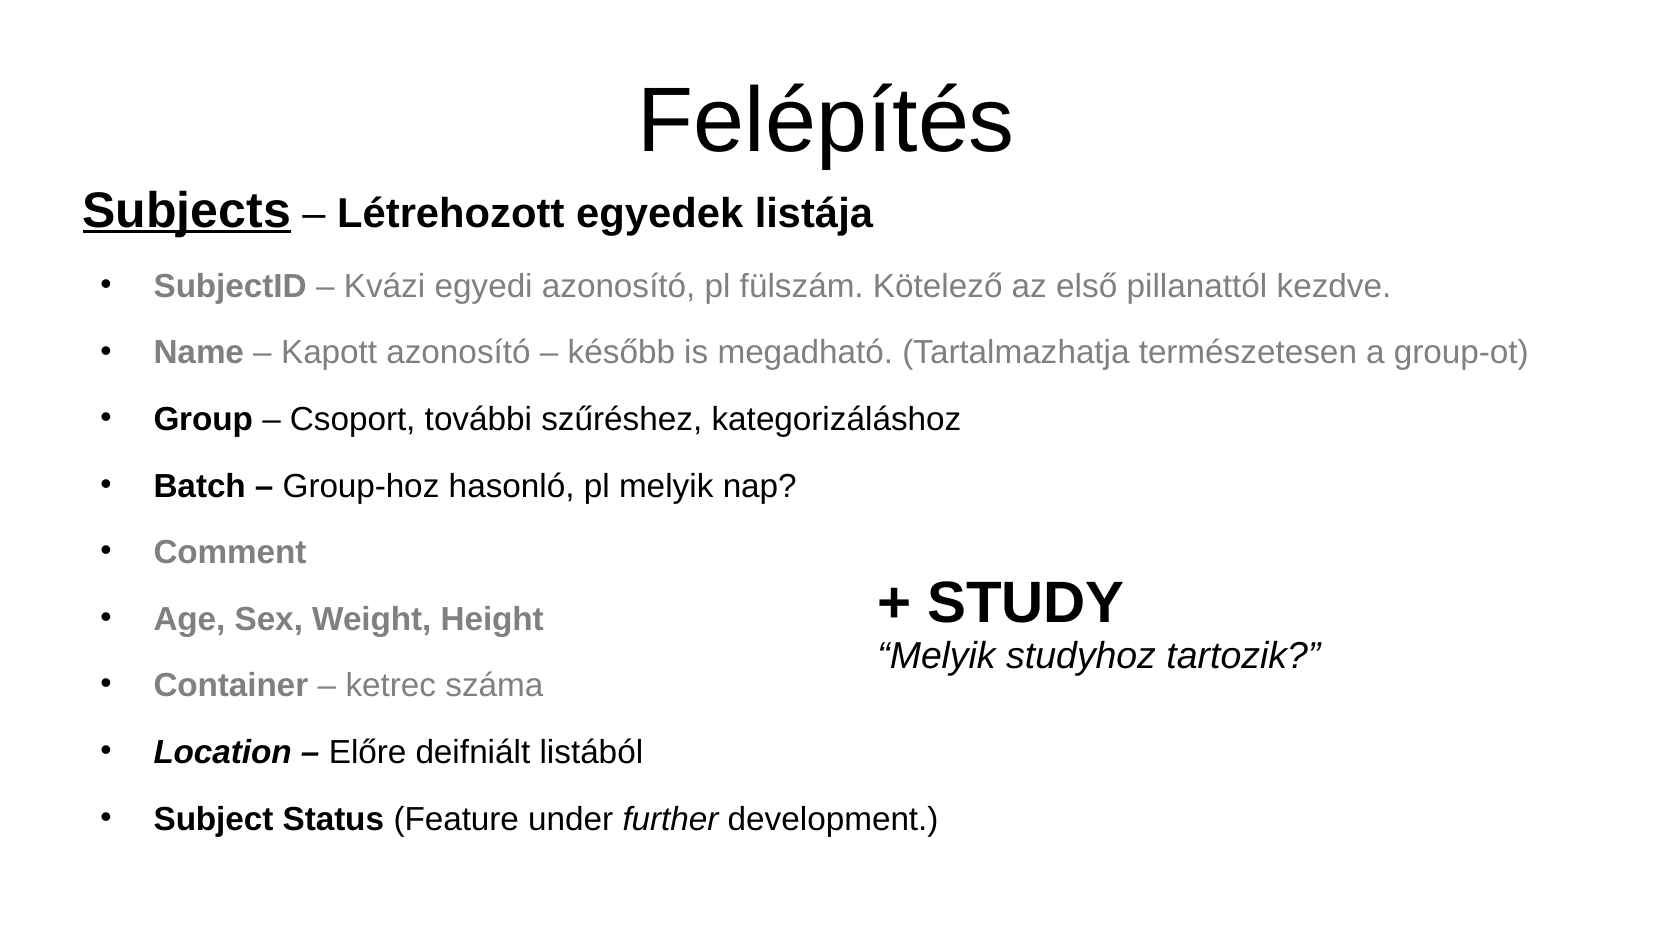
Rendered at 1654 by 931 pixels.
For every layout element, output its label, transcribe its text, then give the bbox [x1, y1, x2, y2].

list Subjects – Létrehozott egyedek listája SubjectID – Kvázi egyedi azonosító, pl fülszám. Kötelező az első pillanattól kezdve. Name – Kapott azonosító – később is megadható. (Tartalmazhatja természetesen a group-ot) Group – Csoport, további szűréshez, kategorizáláshoz Batch – Group-hoz hasonló, pl melyik nap? Comment Age, Sex, Weight, Height Container – ketrec száma Location – Előre deifniált listából Subject Status (Feature under further development.) [82, 193, 1571, 901]
title Felépítés [82, 37, 1571, 193]
text_box + STUDY “Melyik studyhoz tartozik?” [862, 562, 1388, 685]
